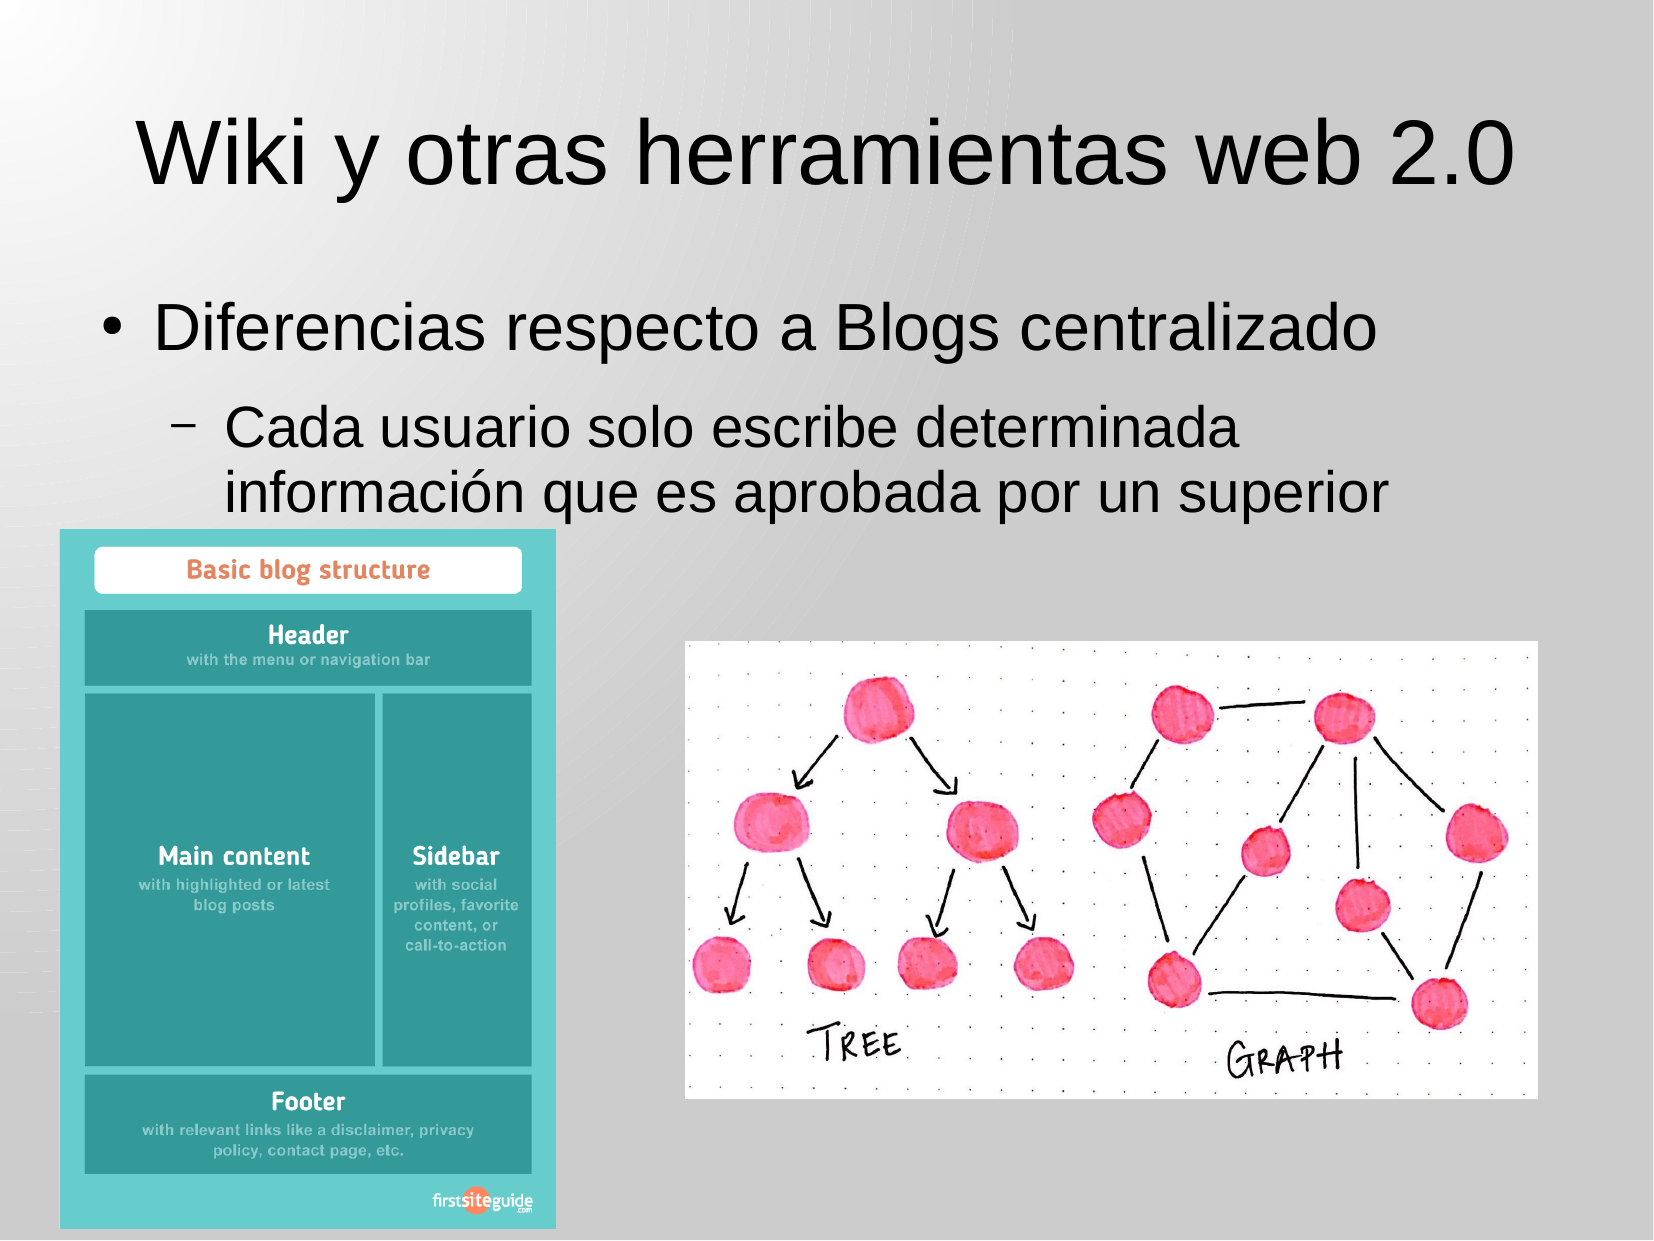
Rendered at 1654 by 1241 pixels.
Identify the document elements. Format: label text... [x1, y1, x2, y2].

picture [685, 641, 1538, 1099]
picture [59, 529, 556, 1229]
title Wiki y otras herramientas web 2.0 [82, 49, 1571, 257]
list Diferencias respecto a Blogs centralizado Cada usuario solo escribe determinada información que es aprobada por un superior [82, 290, 1538, 1109]
